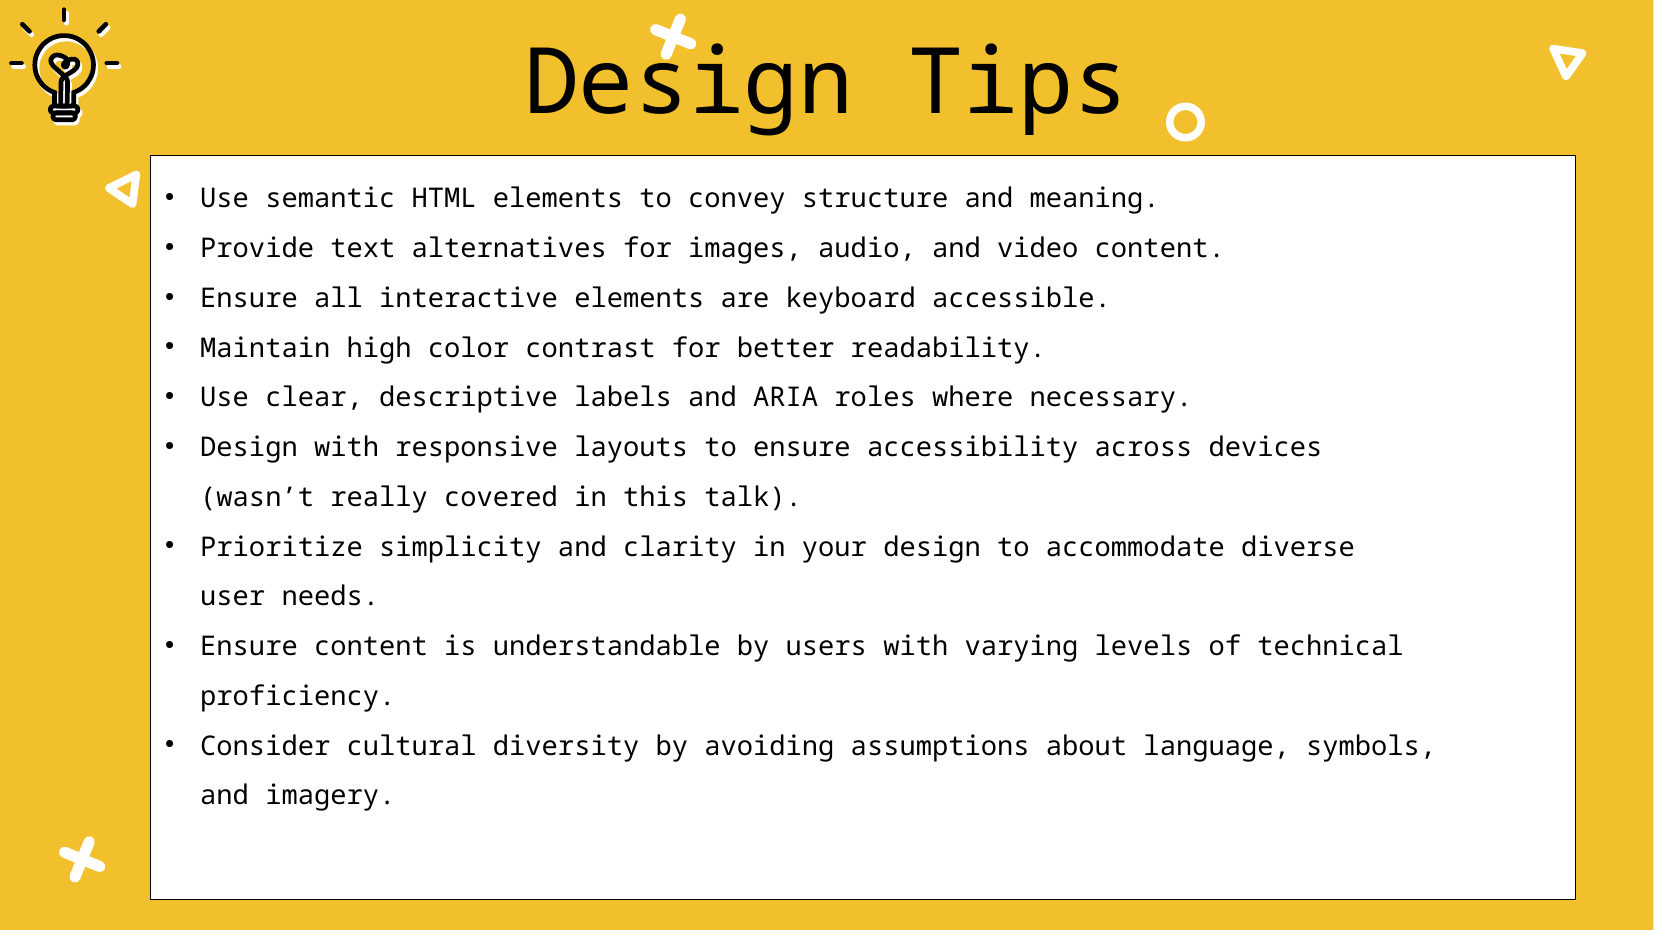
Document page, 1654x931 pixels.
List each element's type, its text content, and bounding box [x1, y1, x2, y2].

title Design Tips [82, 0, 1571, 156]
text_box [150, 155, 1576, 900]
text_box Use semantic HTML elements to convey structure and meaning. Provide text alternatives for images, audio, and video content. Ensure all interactive elements are keyboard accessible. Maintain high color contrast for better readability. Use clear, descriptive labels and ARIA roles where necessary. Design with responsive layouts to ensure accessibility across devices (wasn’t really covered in this talk). Prioritize simplicity and clarity in your design to accommodate diverse user needs. Ensure content is understandable by users with varying levels of technical proficiency. Consider cultural diversity by avoiding assumptions about language, symbols, and imagery. [150, 171, 1467, 889]
